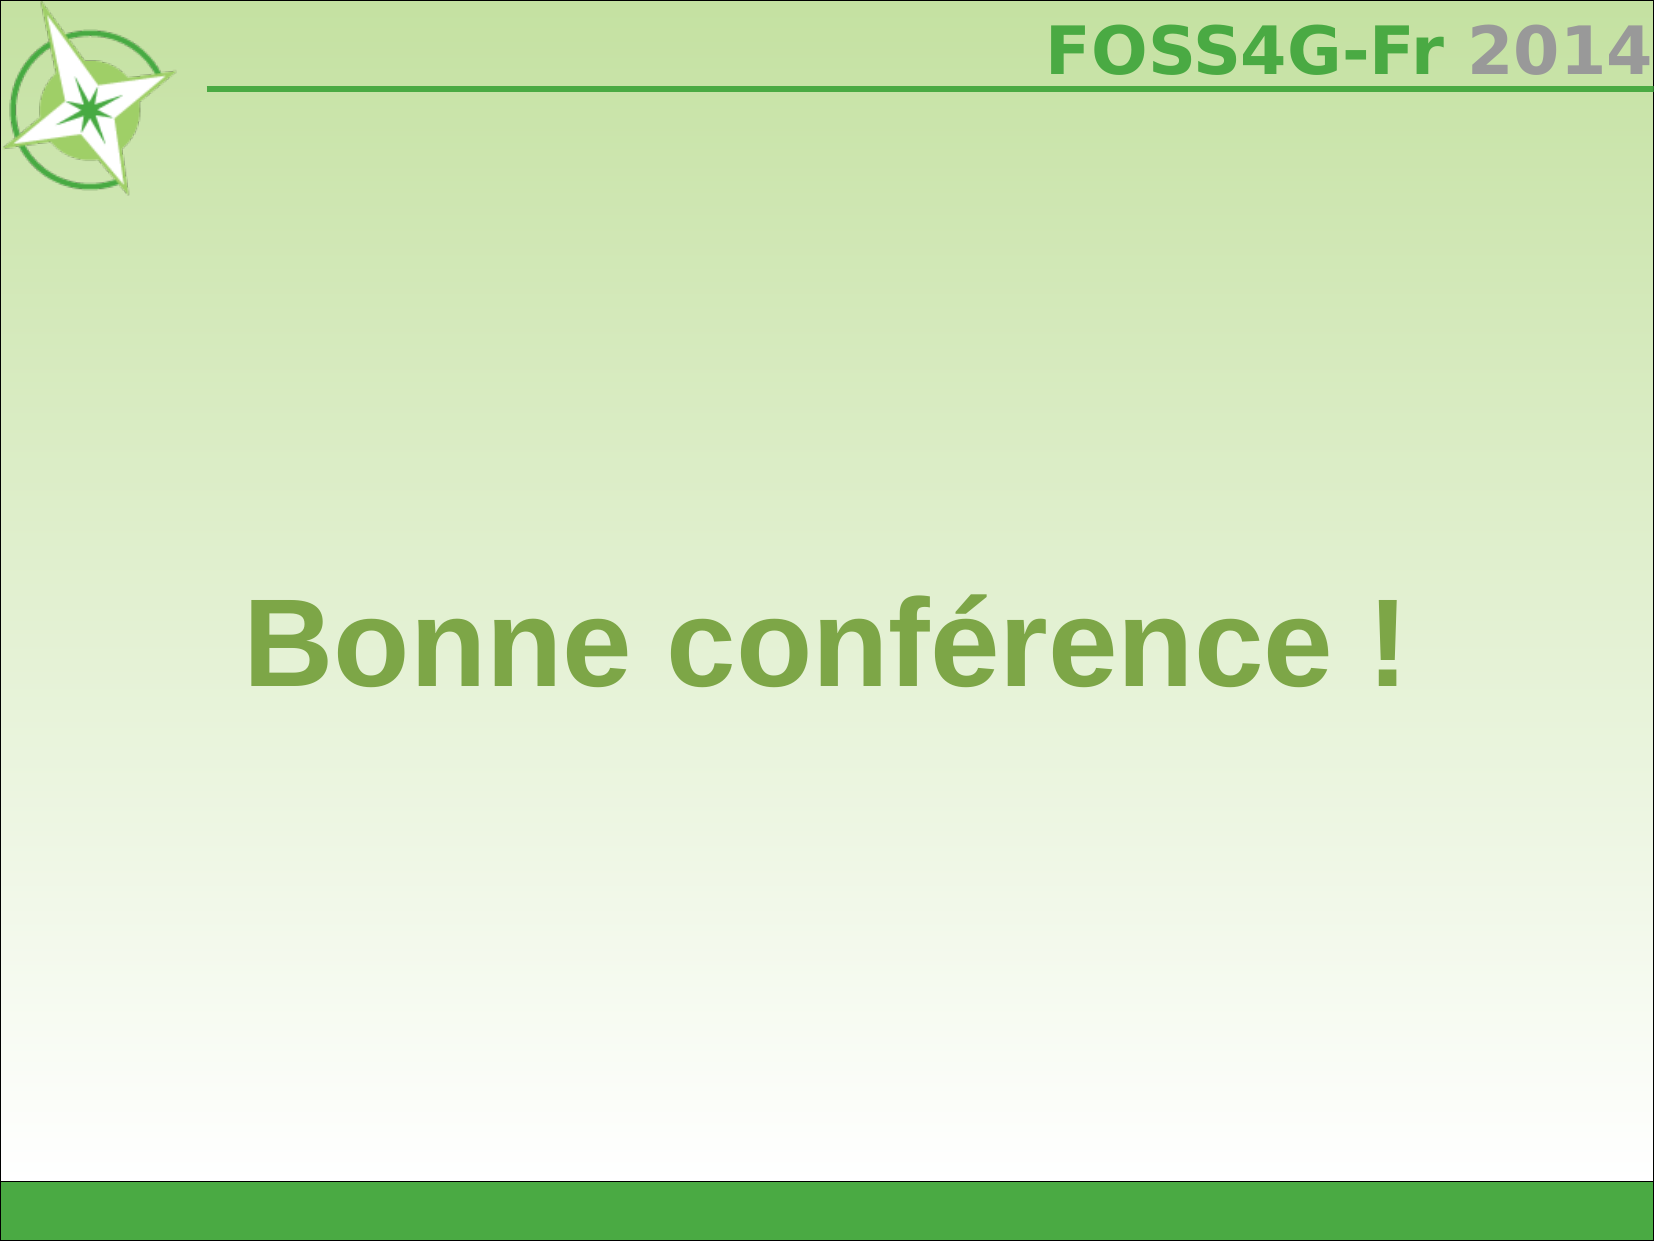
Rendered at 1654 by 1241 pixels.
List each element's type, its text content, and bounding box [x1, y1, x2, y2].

picture [2, 0, 178, 197]
title FOSS4G-Fr 2014 [165, 2, 1654, 101]
subtitle Bonne conférence ! [82, 177, 1571, 1109]
